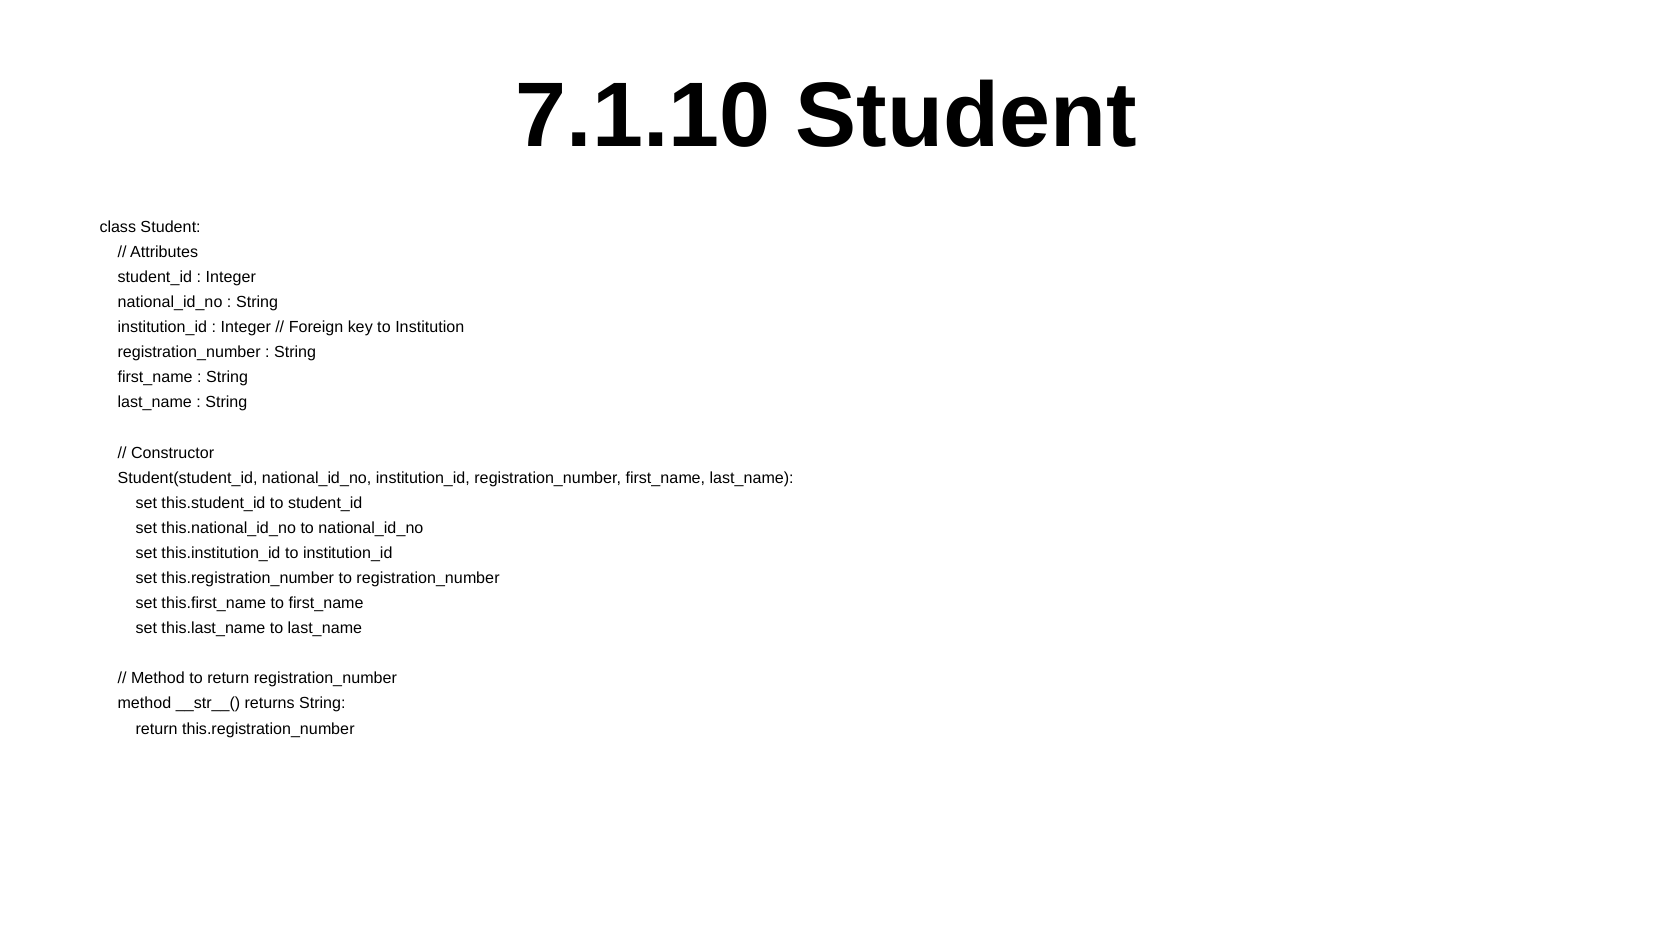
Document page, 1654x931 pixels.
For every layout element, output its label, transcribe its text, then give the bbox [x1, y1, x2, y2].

list class Student: // Attributes student_id : Integer national_id_no : String institution_id : Integer // Foreign key to Institution registration_number : String first_name : String last_name : String // Constructor Student(student_id, national_id_no, institution_id, registration_number, first_name, last_name): set this.student_id to student_id set this.national_id_no to national_id_no set this.institution_id to institution_id set this.registration_number to registration_number set this.first_name to first_name set this.last_name to last_name // Method to return registration_number method __str__() returns String: return this.registration_number [82, 217, 1571, 758]
title 7.1.10 Student [82, 37, 1571, 193]
